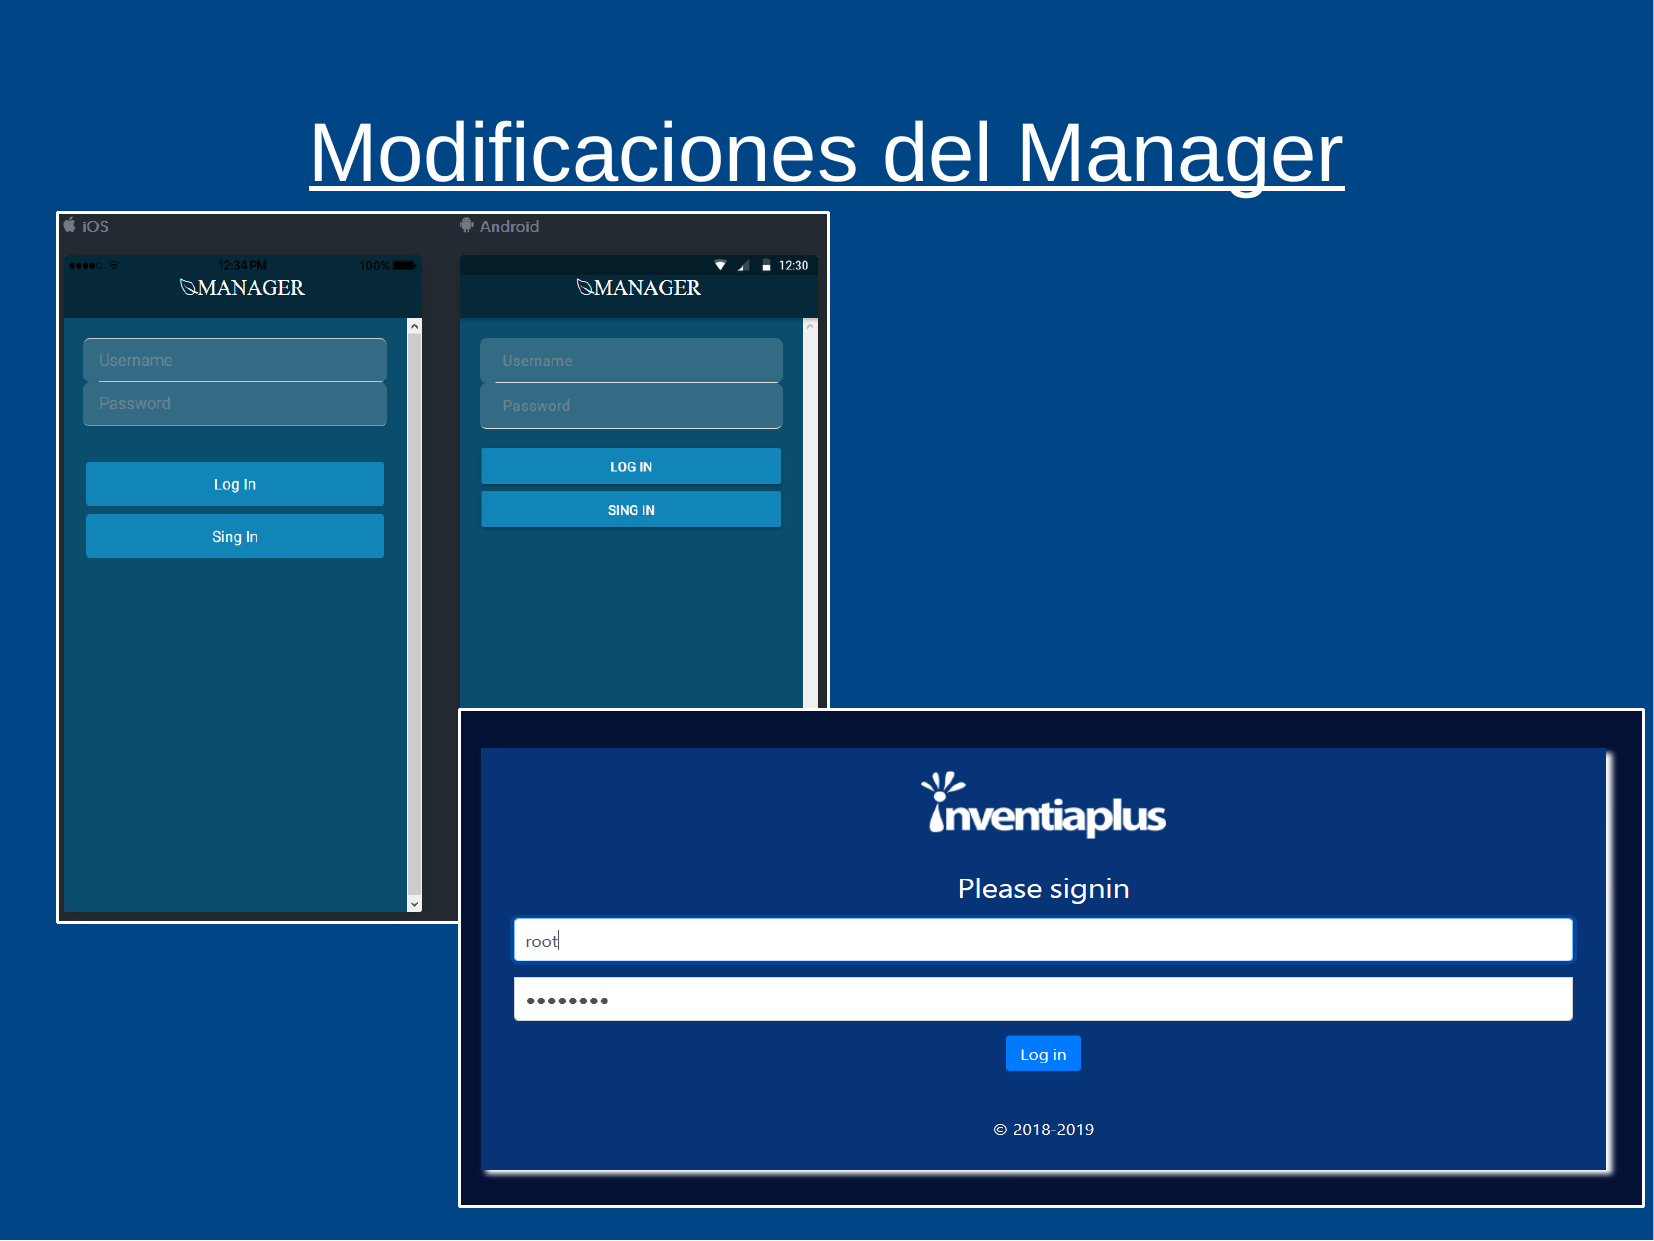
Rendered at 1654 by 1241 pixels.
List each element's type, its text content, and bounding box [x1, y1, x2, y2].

picture [460, 710, 1642, 1205]
picture [59, 214, 827, 922]
title Modificaciones del Manager [82, 49, 1571, 257]
